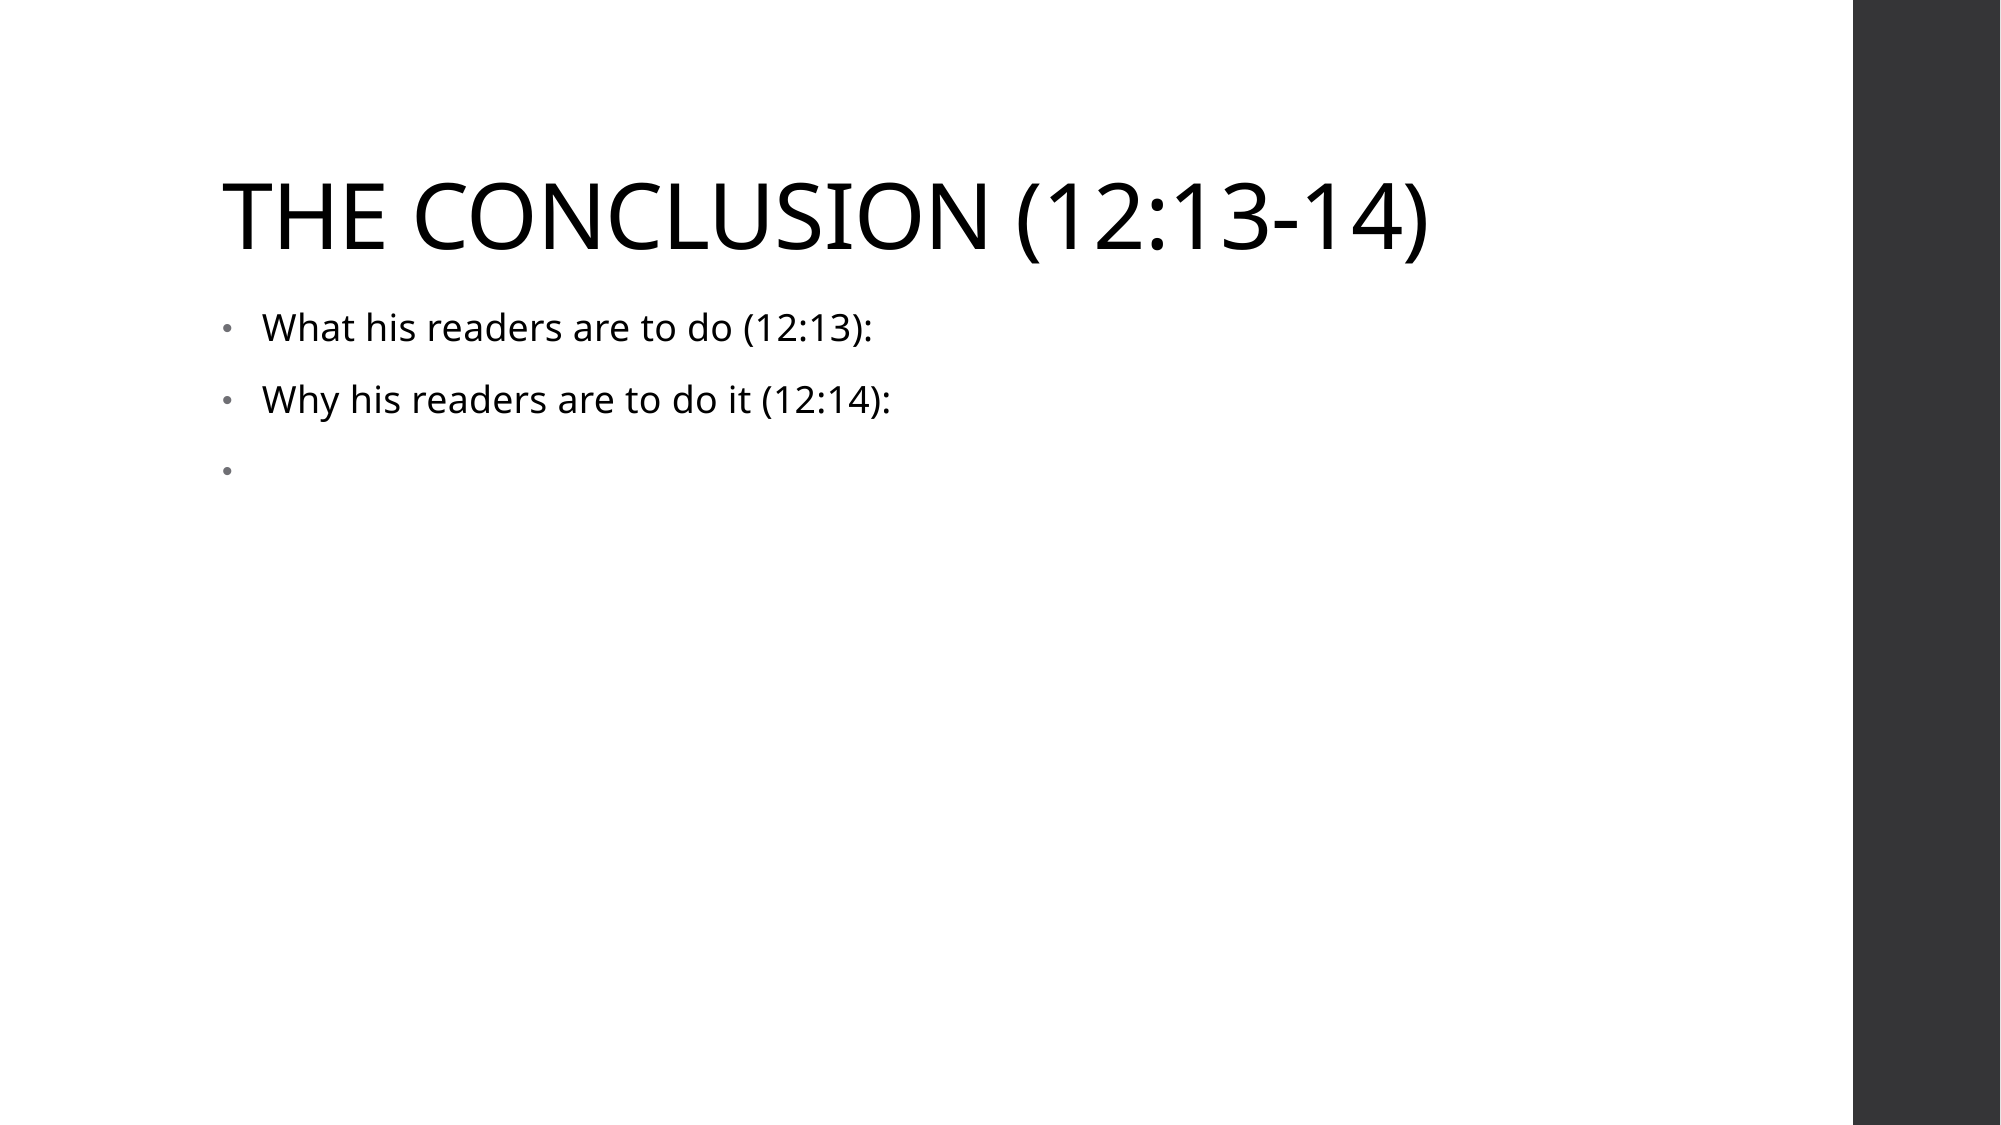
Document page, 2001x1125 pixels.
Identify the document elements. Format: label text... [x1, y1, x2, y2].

list What his readers are to do (12:13): Why his readers are to do it (12:14): [206, 299, 1617, 1014]
title THE CONCLUSION (12:13-14) [206, 60, 1797, 278]
